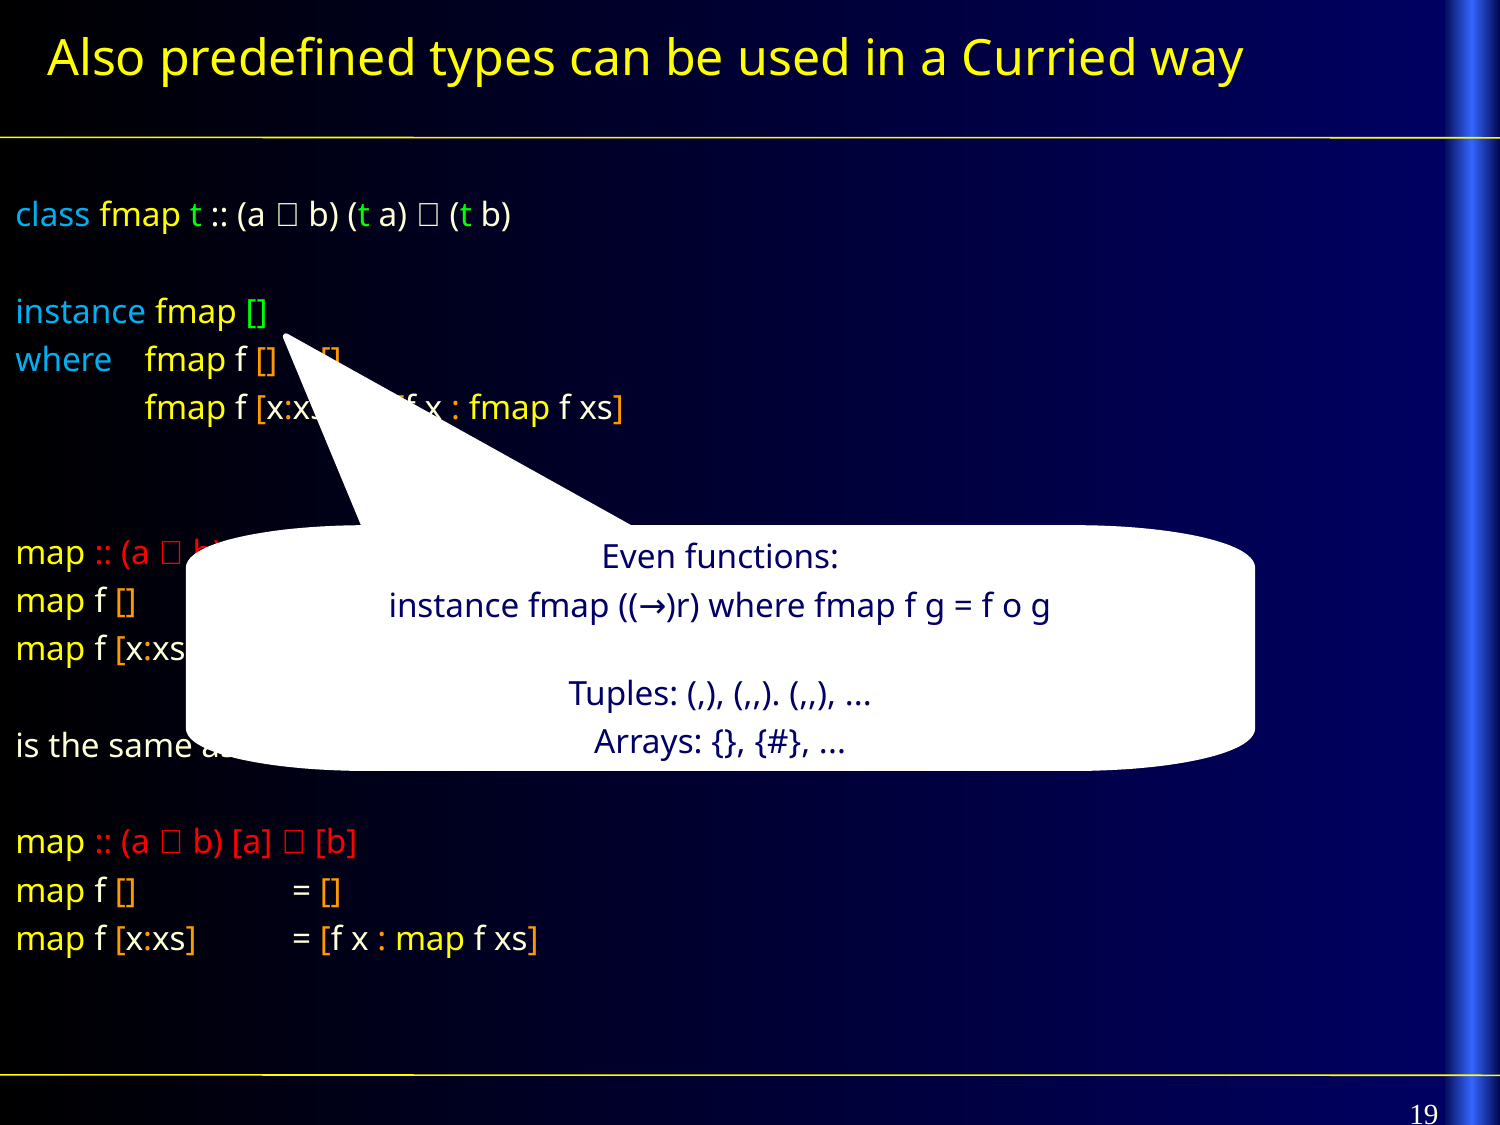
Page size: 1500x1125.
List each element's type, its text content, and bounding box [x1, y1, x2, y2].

text_box Even functions: instance fmap ((→)r) where fmap f g = f o g Tuples: (,), (,,). (,,), ... Arrays: {}, {#}, ... [188, 336, 1253, 768]
text_box Also predefined types can be used in a Curried way [32, 0, 1499, 119]
text_box class fmap t :: (a  b) (t a)  (t b) instance fmap [] where fmap f [] = [] fmap f [x:xs] = [f x : fmap f xs] map :: (a  b) ([] a)  ([] b) map f [] = [] map f [x:xs] = [f x : map f xs] is the same as map :: (a  b) [a]  [b] map f [] = [] map f [x:xs] = [f x : map f xs] [0, 137, 1500, 1071]
